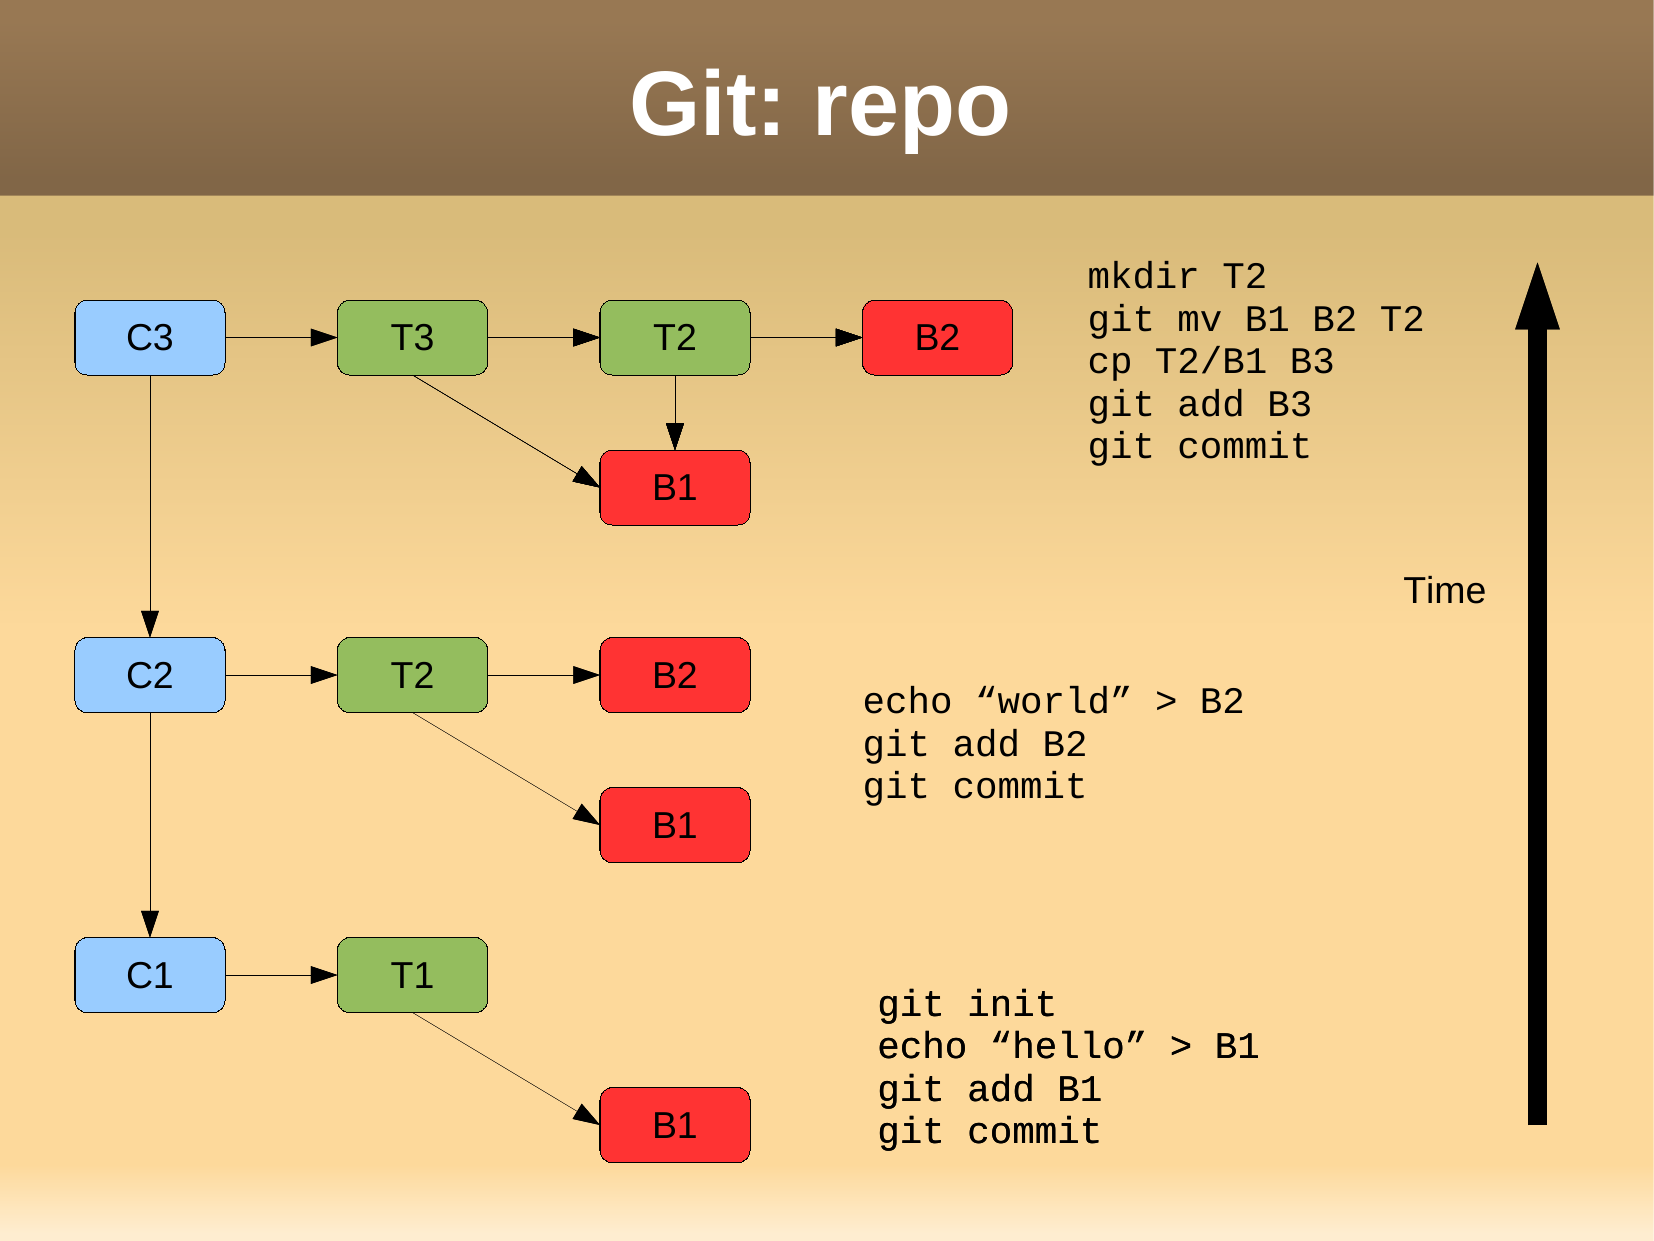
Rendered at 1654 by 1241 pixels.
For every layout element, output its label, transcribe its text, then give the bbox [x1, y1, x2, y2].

text_box T1 [337, 937, 488, 1013]
text_box T3 [337, 300, 488, 376]
text_box mkdir T2 git mv B1 B2 T2 cp T2/B1 B3 git add B3 git commit [1072, 250, 1440, 478]
text_box B2 [862, 300, 1013, 376]
text_box B2 [600, 637, 751, 713]
text_box B1 [600, 450, 751, 526]
picture [0, 0, 1654, 1241]
text_box git init echo “hello” > B1 git add B1 git commit [862, 977, 1275, 1163]
text_box C1 [75, 937, 226, 1013]
text_box B1 [600, 787, 751, 863]
text_box T2 [600, 300, 751, 376]
text_box B1 [600, 1087, 751, 1163]
text_box Time [1388, 562, 1538, 620]
title Git: repo [76, 7, 1565, 200]
text_box C3 [75, 300, 226, 376]
text_box echo “world” > B2 git add B2 git commit [847, 675, 1260, 818]
text_box T2 [337, 637, 488, 713]
text_box C2 [74, 637, 226, 713]
